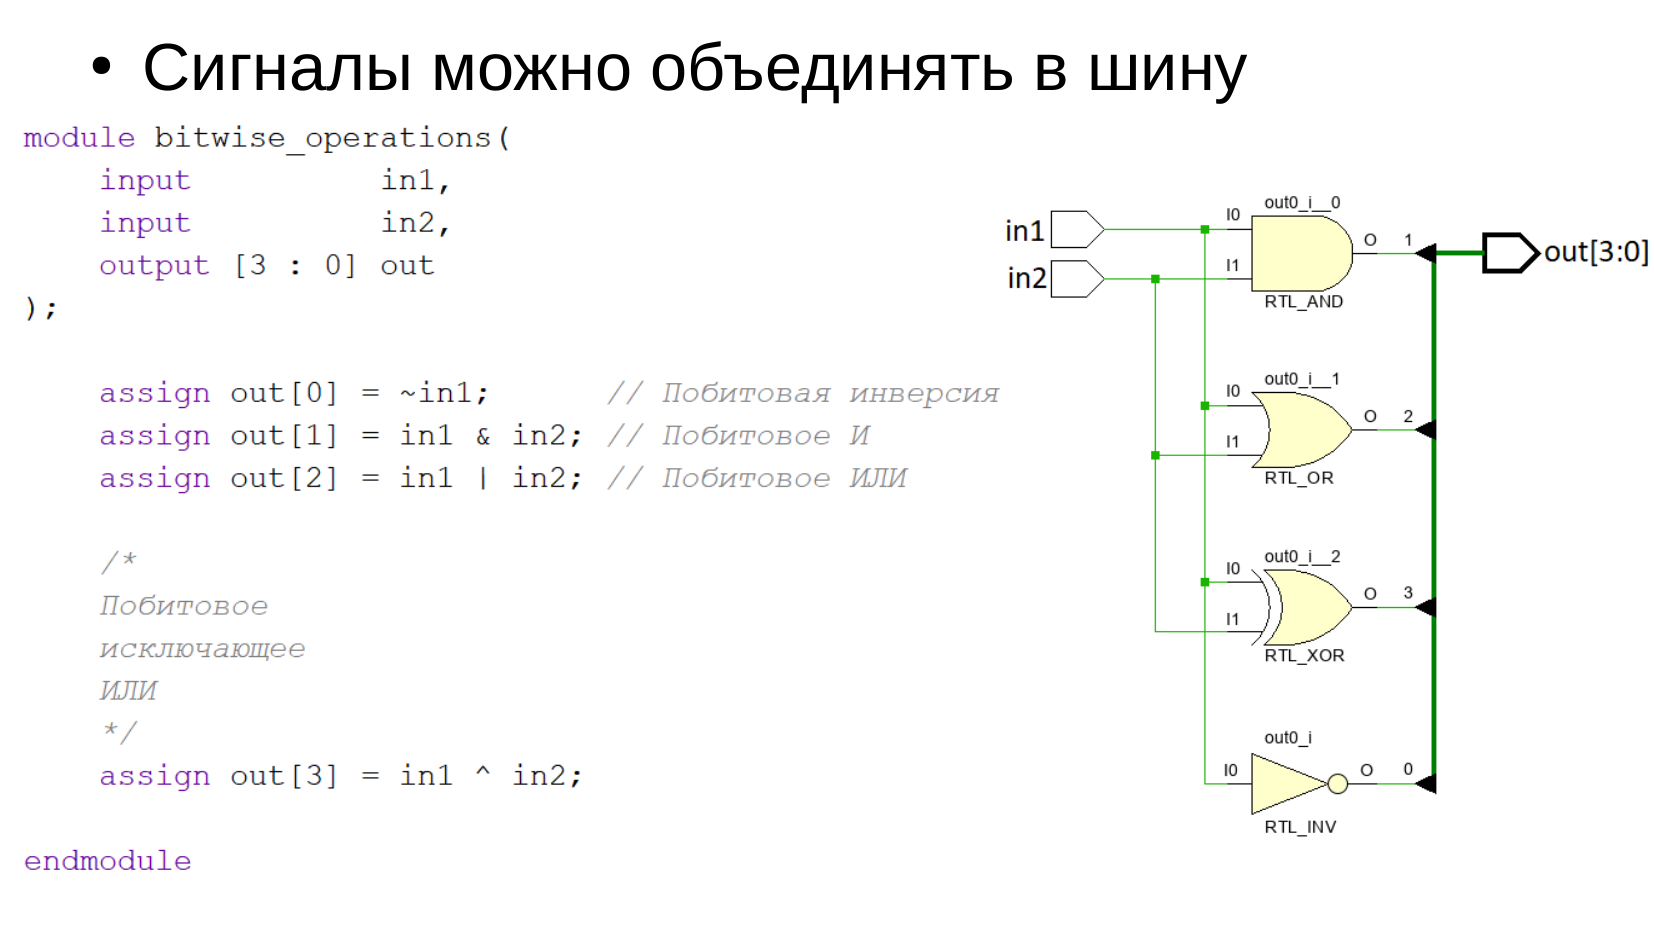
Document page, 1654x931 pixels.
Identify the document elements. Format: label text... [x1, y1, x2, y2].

list Сигналы можно объединять в шину [71, 30, 1501, 166]
picture [15, 123, 1654, 886]
